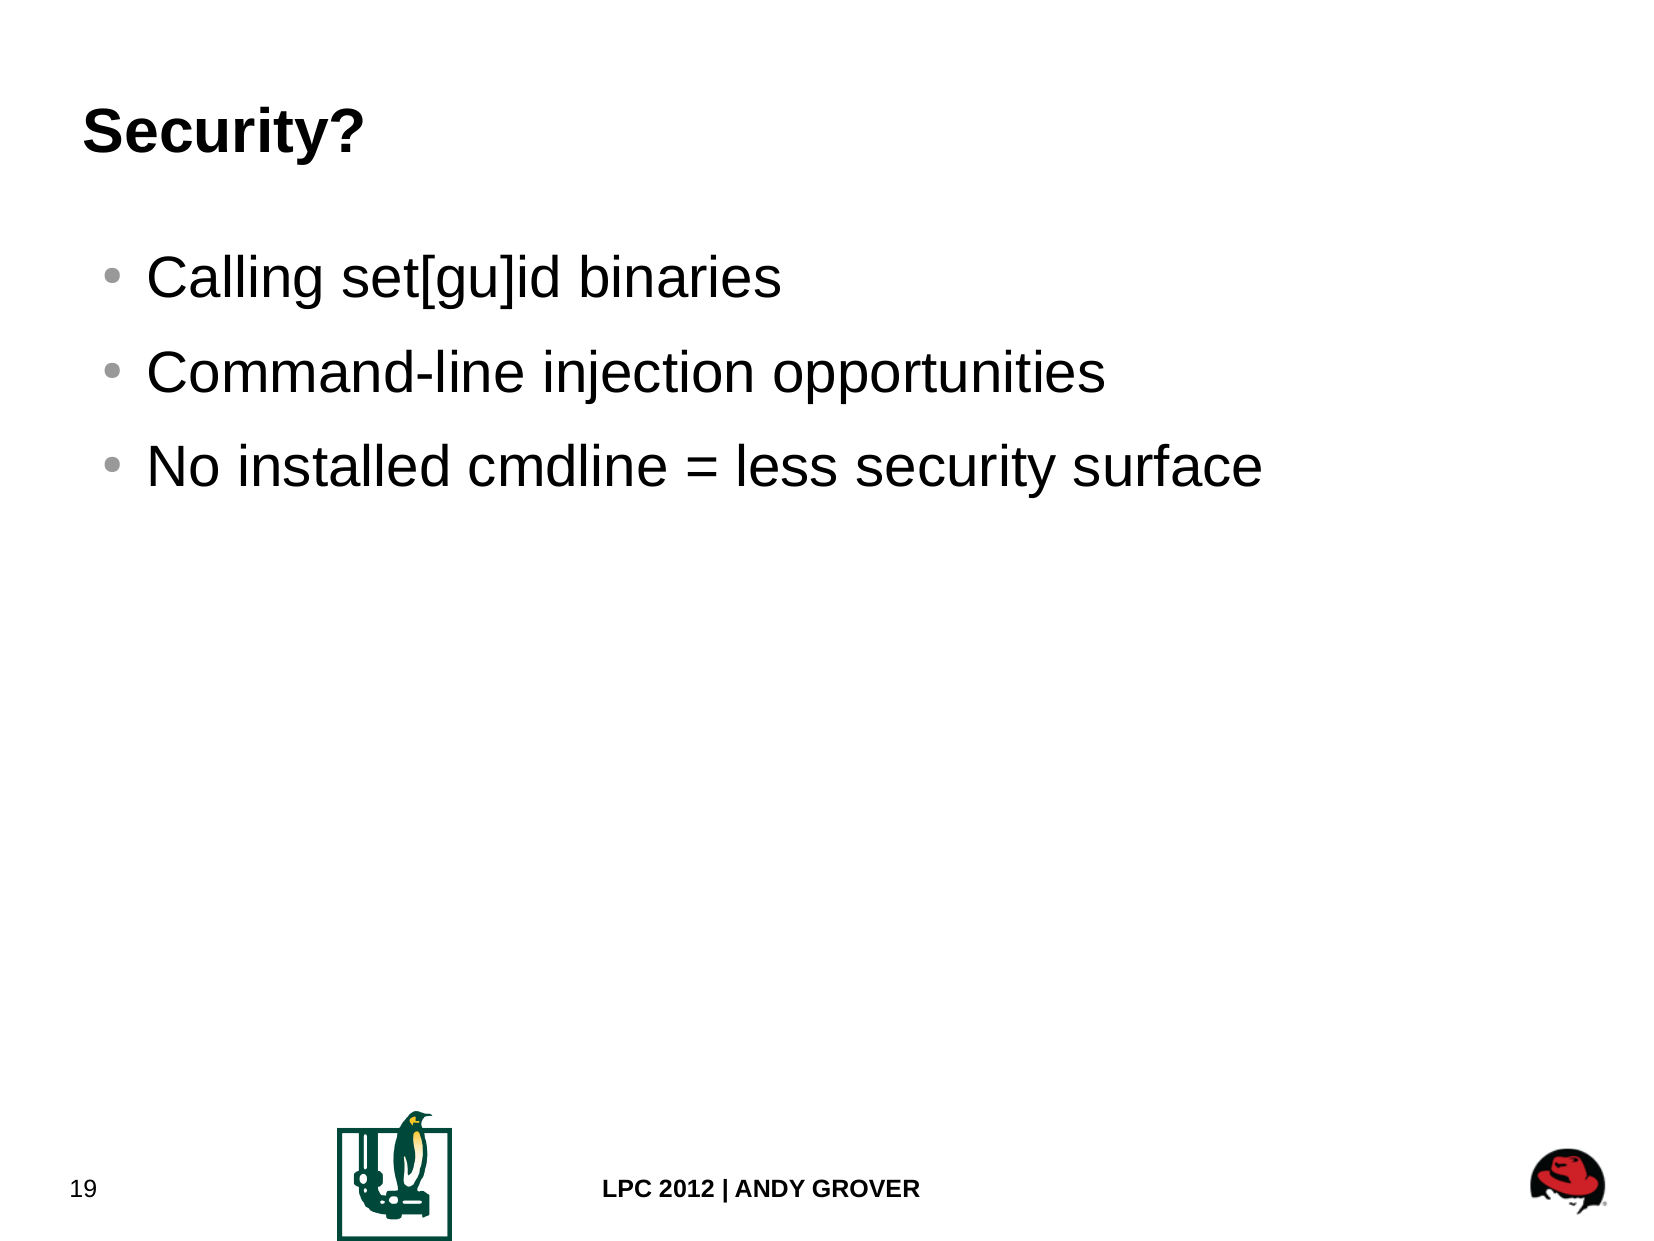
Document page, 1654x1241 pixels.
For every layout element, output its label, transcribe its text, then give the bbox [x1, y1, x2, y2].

list Calling set[gu]id binaries Command-line injection opportunities No installed cmdline = less security surface [86, 244, 1576, 1039]
picture [1529, 1146, 1613, 1224]
picture [337, 1111, 452, 1241]
title Security? [82, 37, 1571, 226]
